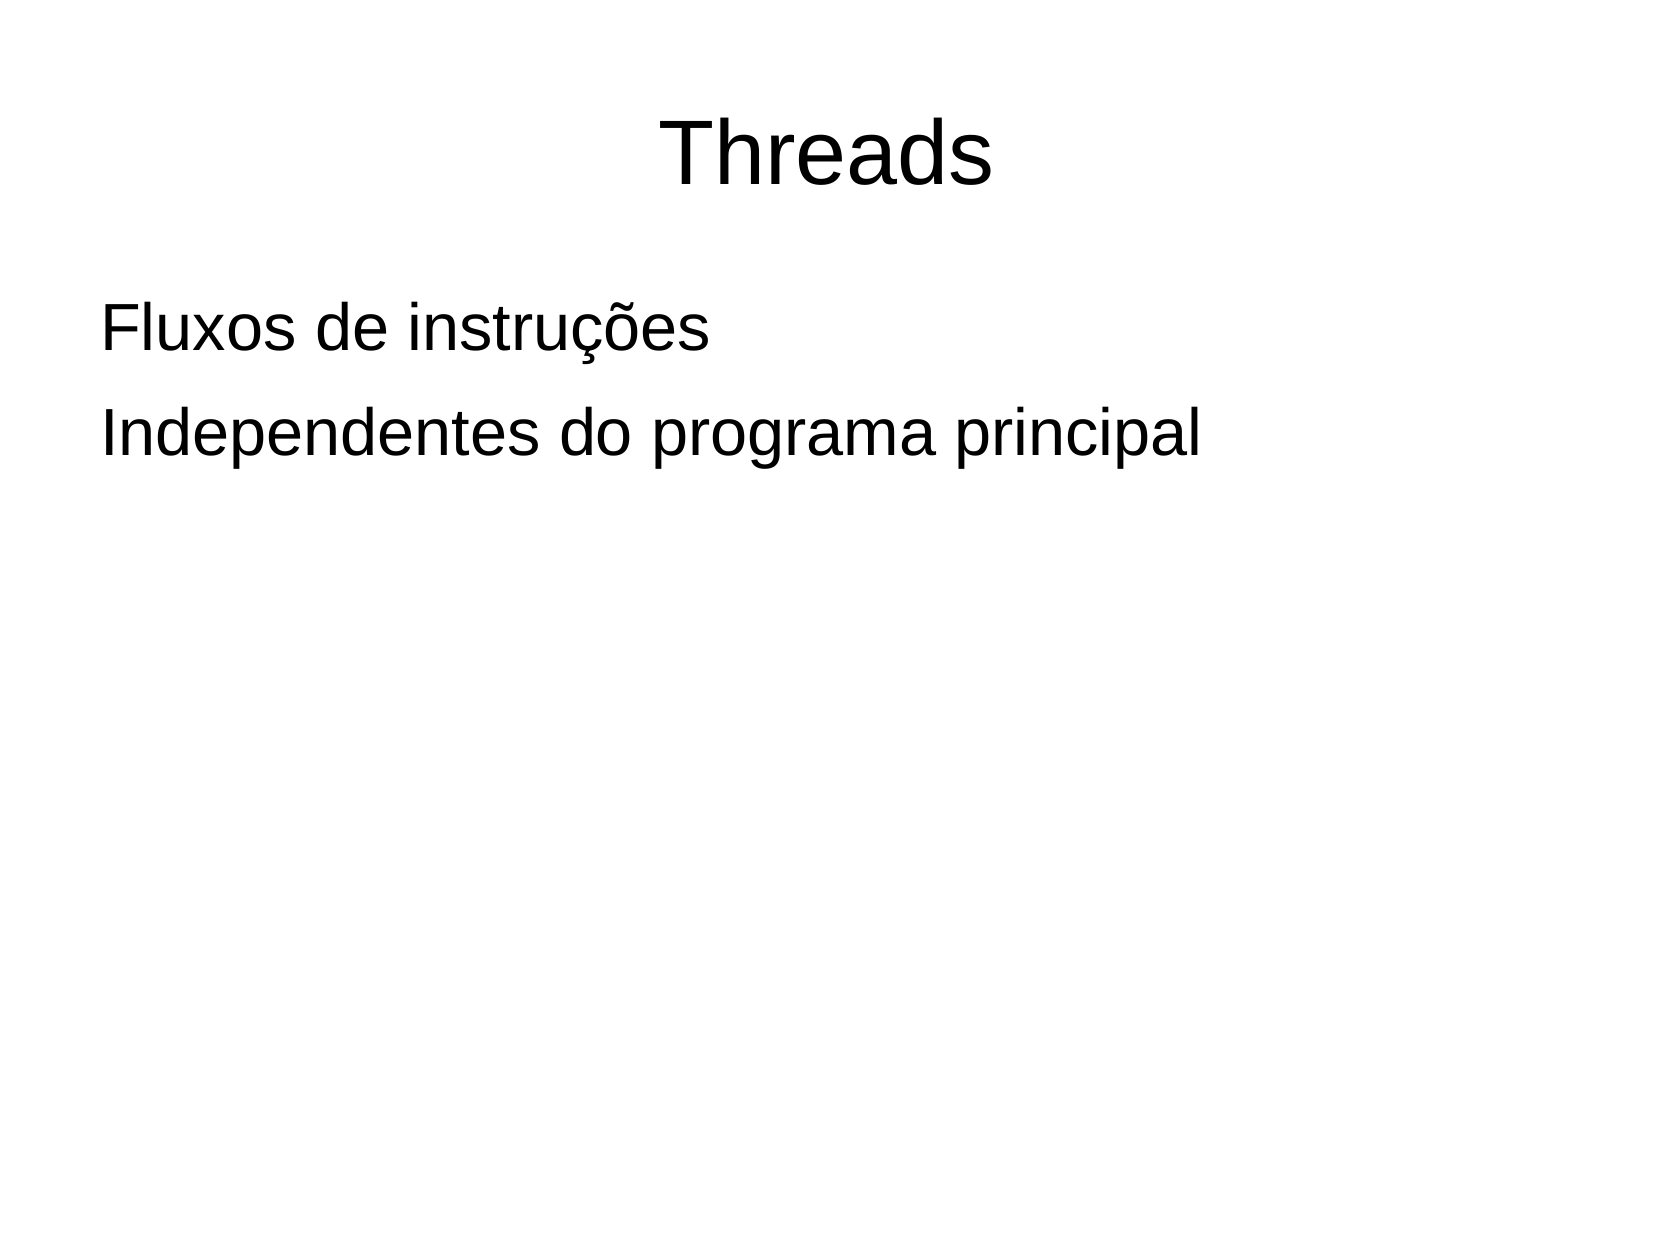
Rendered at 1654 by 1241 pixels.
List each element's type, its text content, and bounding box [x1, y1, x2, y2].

list Fluxos de instruções Independentes do programa principal [82, 290, 1571, 1094]
title Threads [82, 56, 1571, 250]
